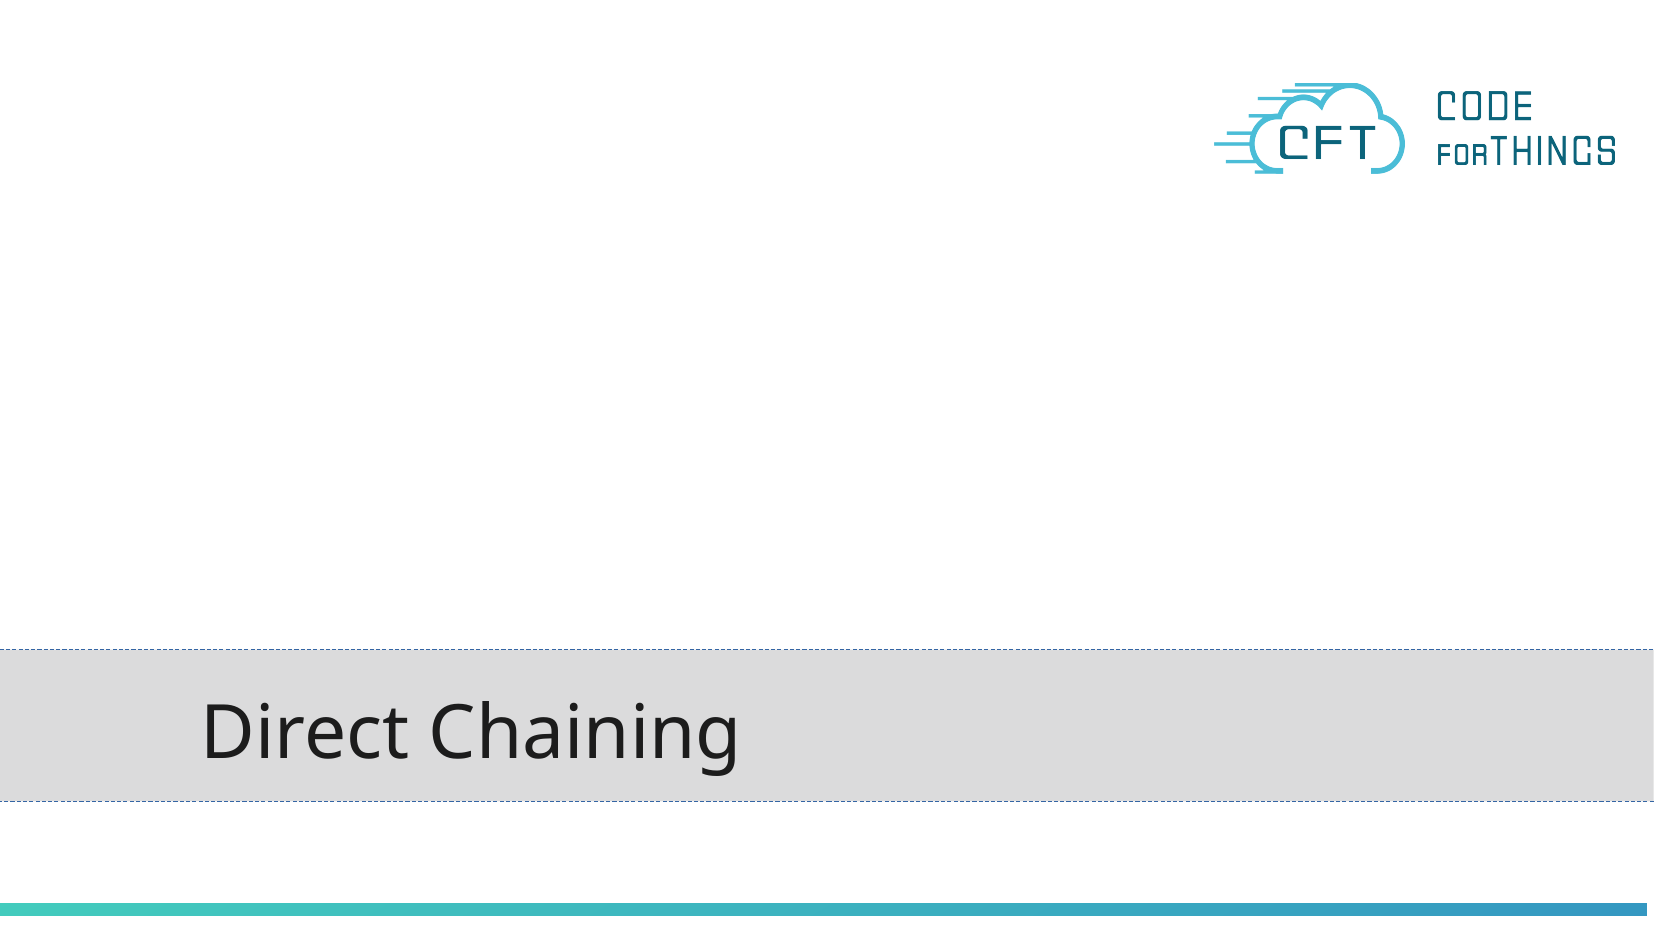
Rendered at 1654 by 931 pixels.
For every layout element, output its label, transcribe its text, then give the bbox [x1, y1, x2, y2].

picture [1214, 83, 1615, 174]
title Direct Chaining [53, 641, 1654, 817]
